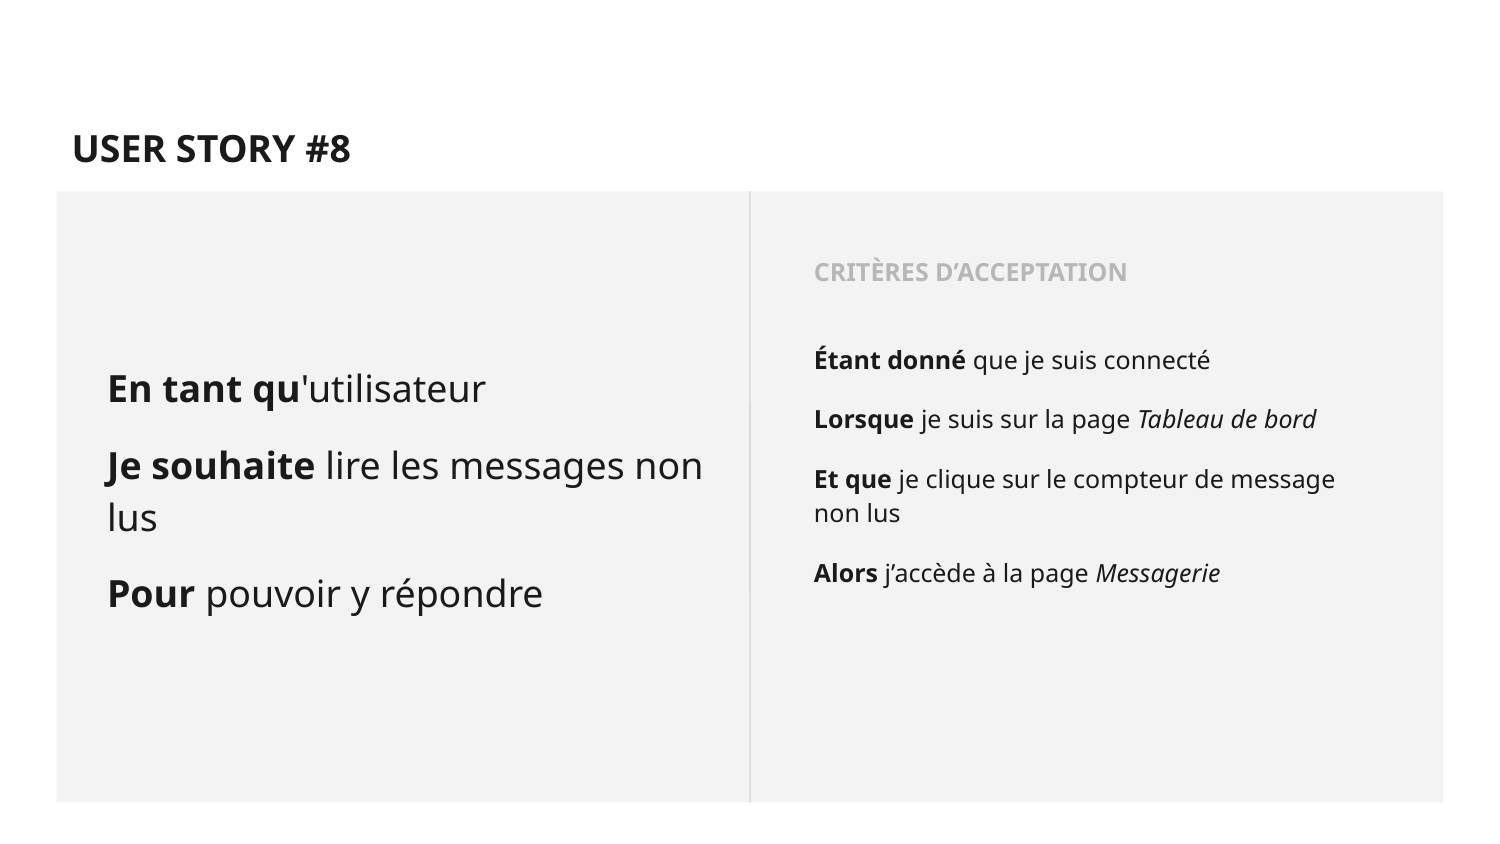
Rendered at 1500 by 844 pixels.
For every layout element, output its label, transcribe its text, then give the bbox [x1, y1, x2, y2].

text_box [56, 191, 749, 803]
subtitle En tant qu'utilisateur Je souhaite lire les messages non lus Pour pouvoir y répondre [92, 343, 721, 651]
text_box CRITÈRES D’ACCEPTATION [798, 241, 1292, 302]
title USER STORY #8 [56, 110, 465, 192]
list Étant donné que je suis connecté Lorsque je suis sur la page Tableau de bord Et que je clique sur le compteur de message non lus Alors j’accède à la page Messagerie [798, 324, 1397, 756]
text_box [751, 191, 1444, 803]
